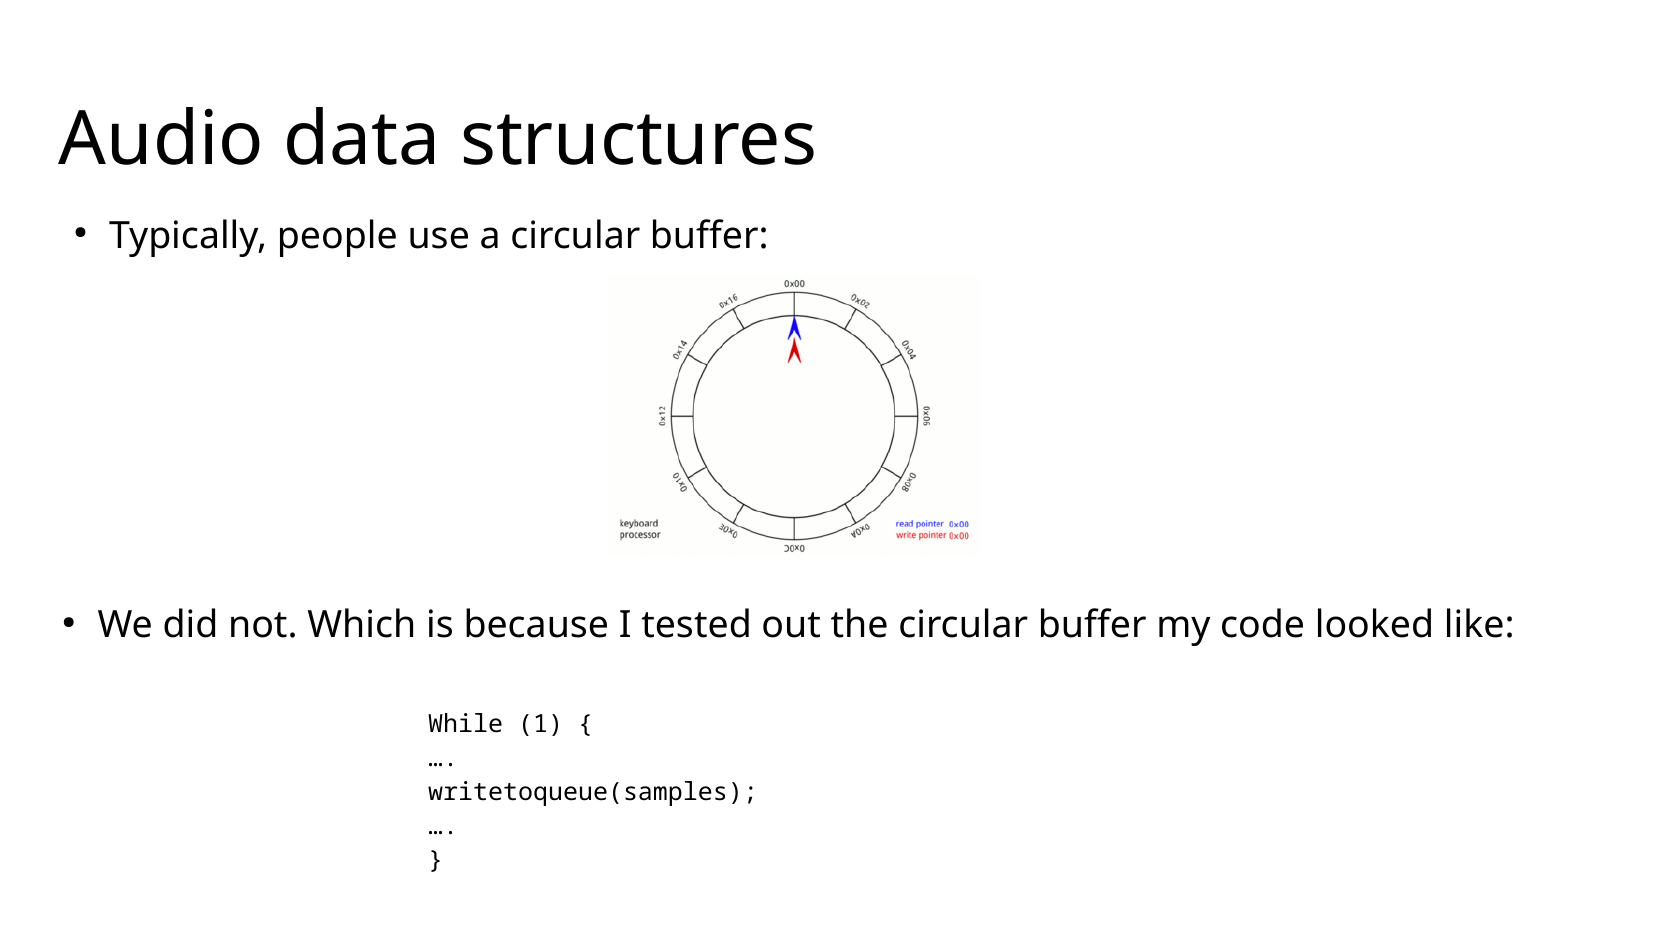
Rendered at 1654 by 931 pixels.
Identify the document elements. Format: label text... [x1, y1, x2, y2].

text_box We did not. Which is because I tested out the circular buffer my code looked like: [47, 590, 1548, 746]
text_box While (1) { …. writetoqueue(samples); …. } [413, 698, 1040, 863]
picture [607, 275, 981, 556]
text_box Typically, people use a circular buffer: [59, 200, 1559, 271]
title Audio data structures [59, 57, 1548, 200]
